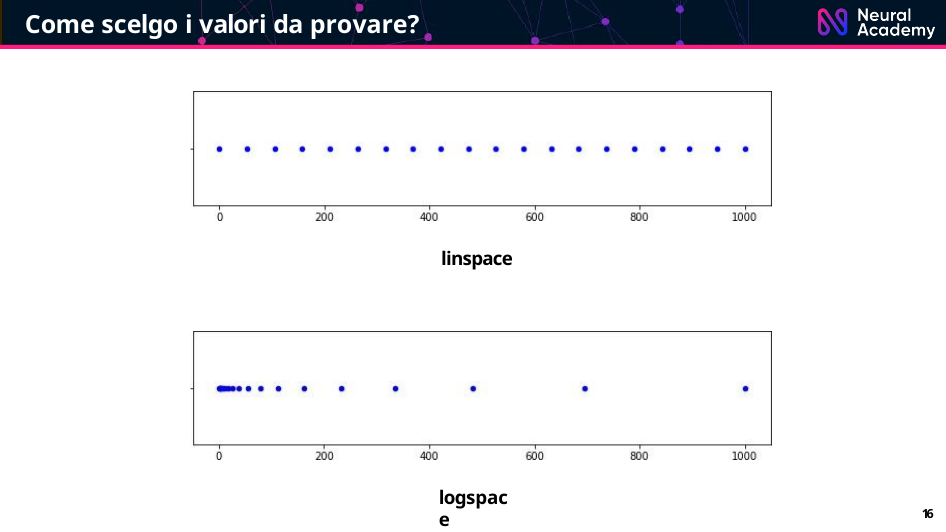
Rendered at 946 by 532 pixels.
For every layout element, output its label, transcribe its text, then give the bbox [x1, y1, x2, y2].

picture [190, 331, 772, 460]
text_box 16 [919, 503, 937, 522]
picture [190, 91, 772, 221]
text_box Come scelgo i valori da provare? [22, 6, 450, 39]
picture [0, 0, 946, 49]
text_box linspace [438, 244, 525, 269]
text_box logspac e [436, 483, 518, 531]
